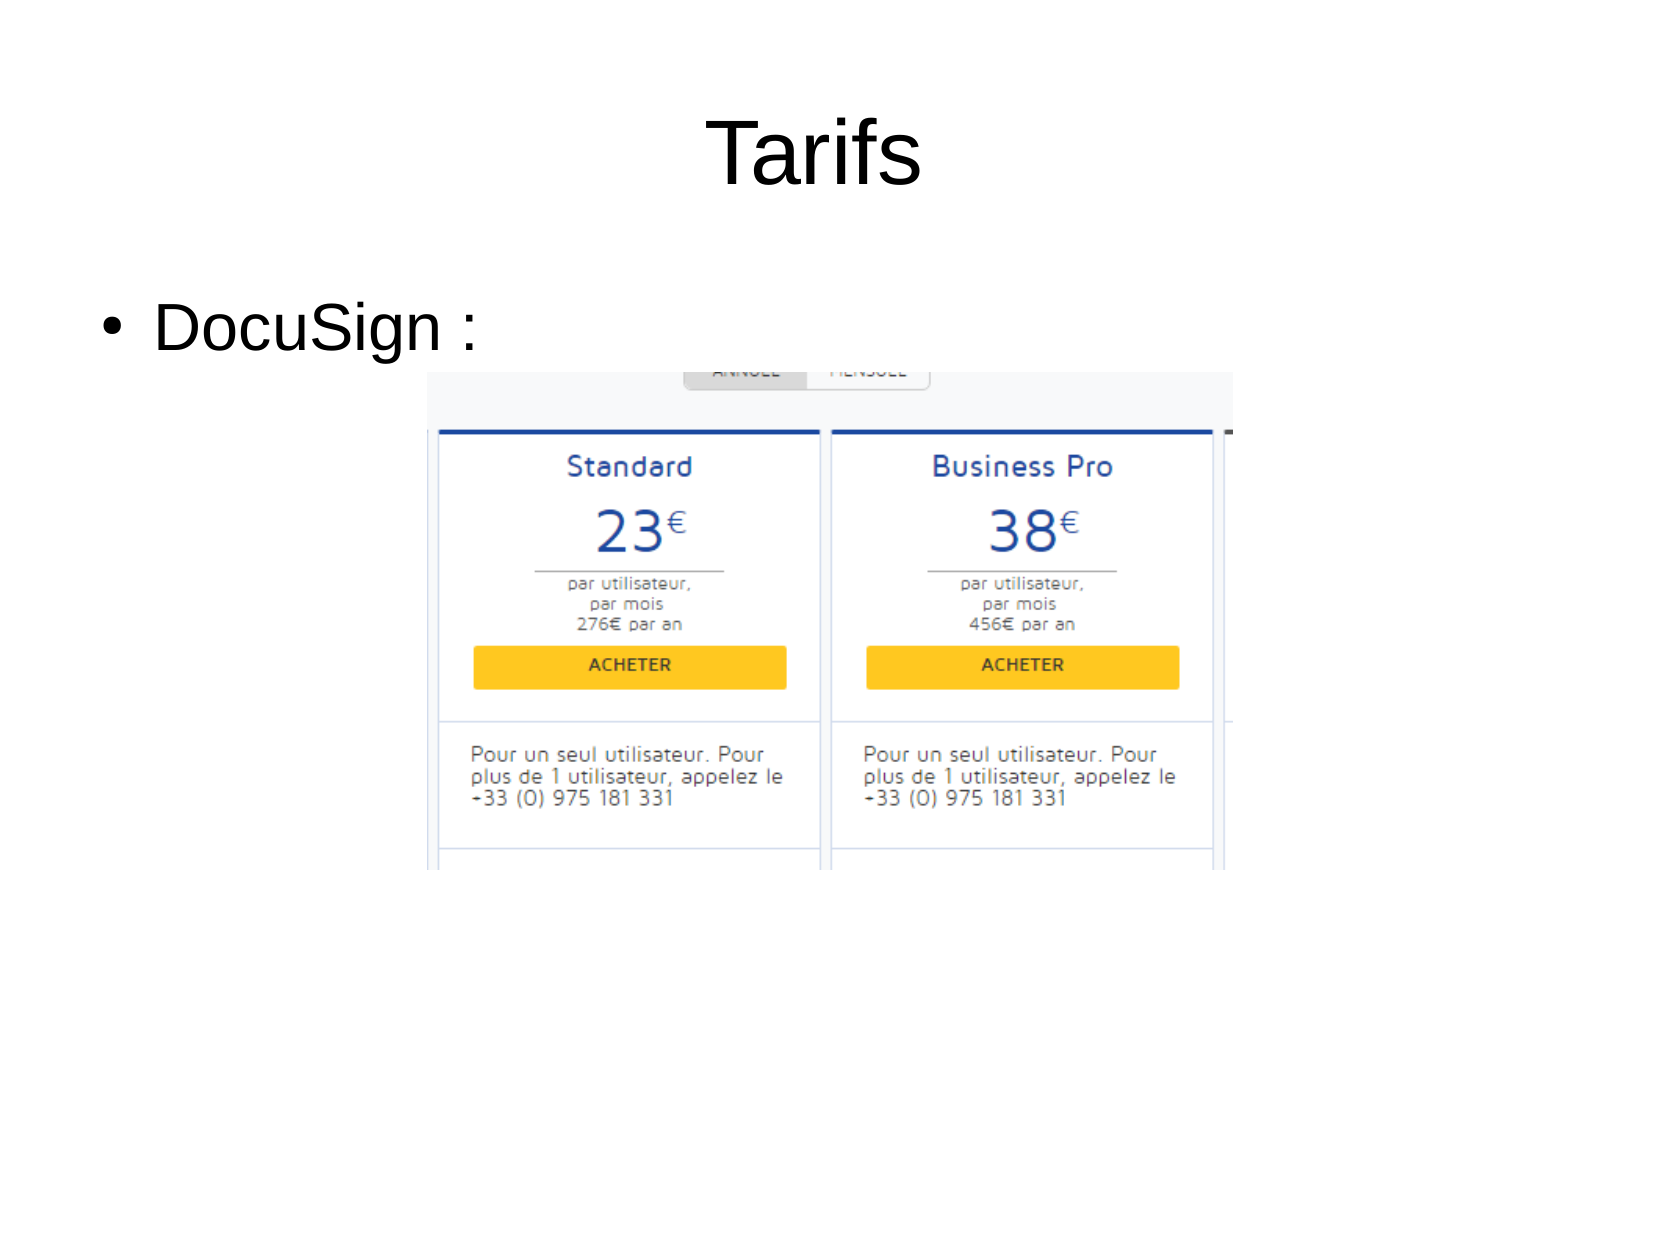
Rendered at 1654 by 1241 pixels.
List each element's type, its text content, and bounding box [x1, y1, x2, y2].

list DocuSign : [82, 290, 1571, 1010]
picture [427, 372, 1233, 870]
title Tarifs [82, 49, 1571, 257]
